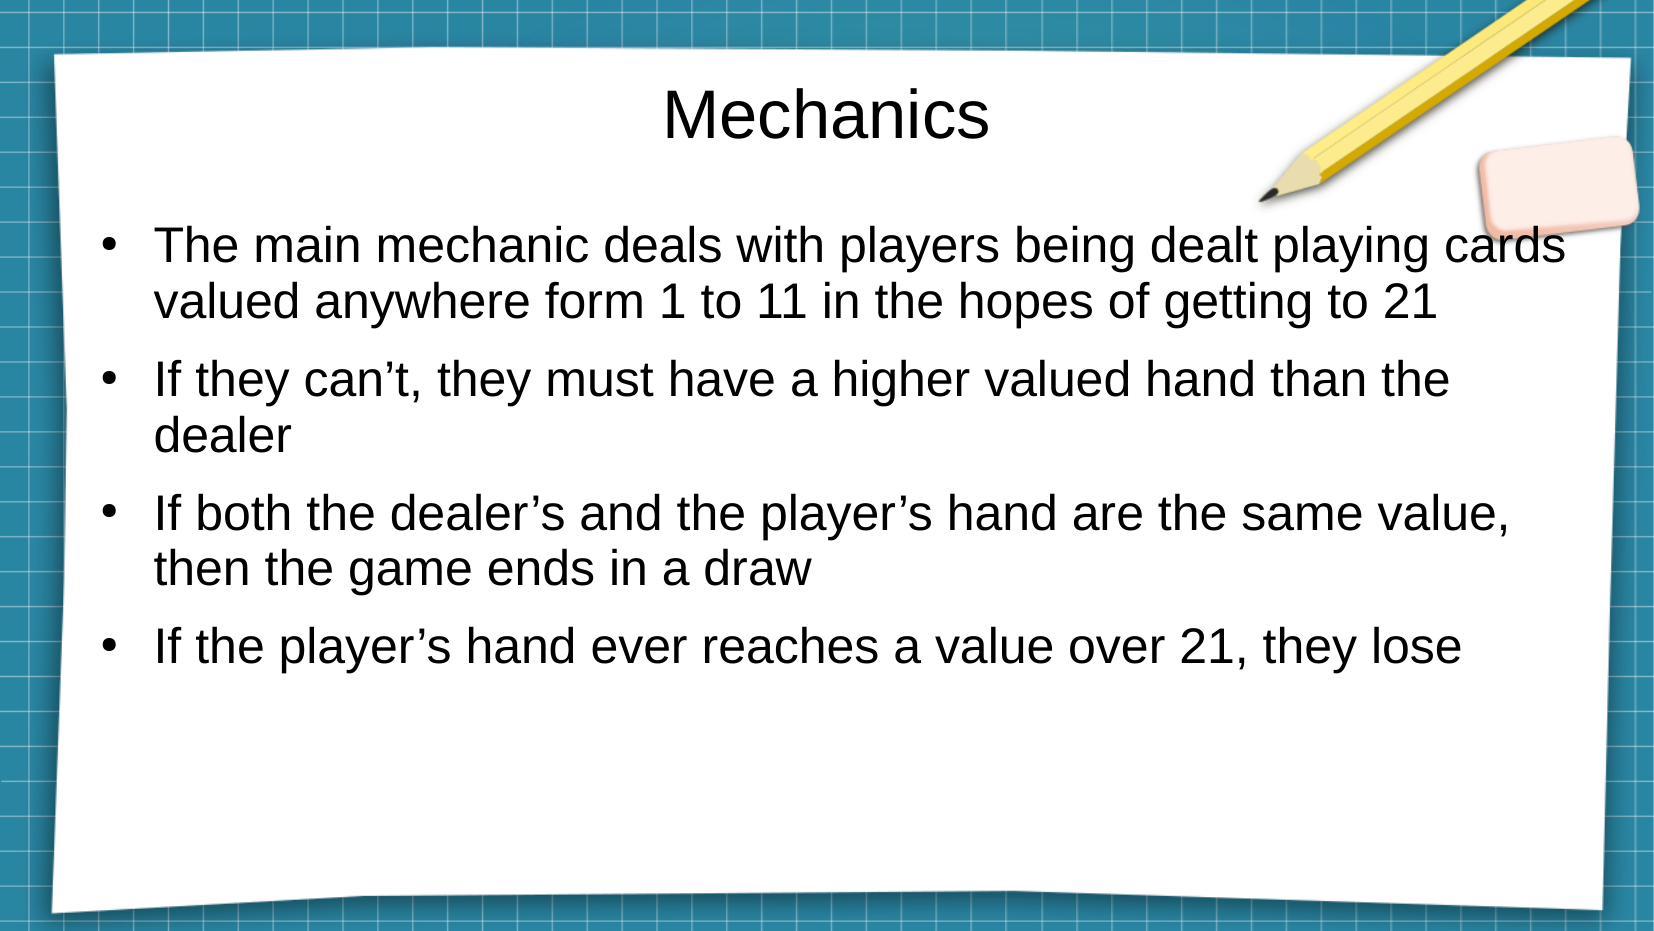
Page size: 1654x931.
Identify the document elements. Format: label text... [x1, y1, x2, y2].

title Mechanics [82, 37, 1571, 193]
list The main mechanic deals with players being dealt playing cards valued anywhere form 1 to 11 in the hopes of getting to 21 If they can’t, they must have a higher valued hand than the dealer If both the dealer’s and the player’s hand are the same value, then the game ends in a draw If the player’s hand ever reaches a value over 21, they lose [82, 217, 1571, 863]
picture [0, 0, 1654, 931]
